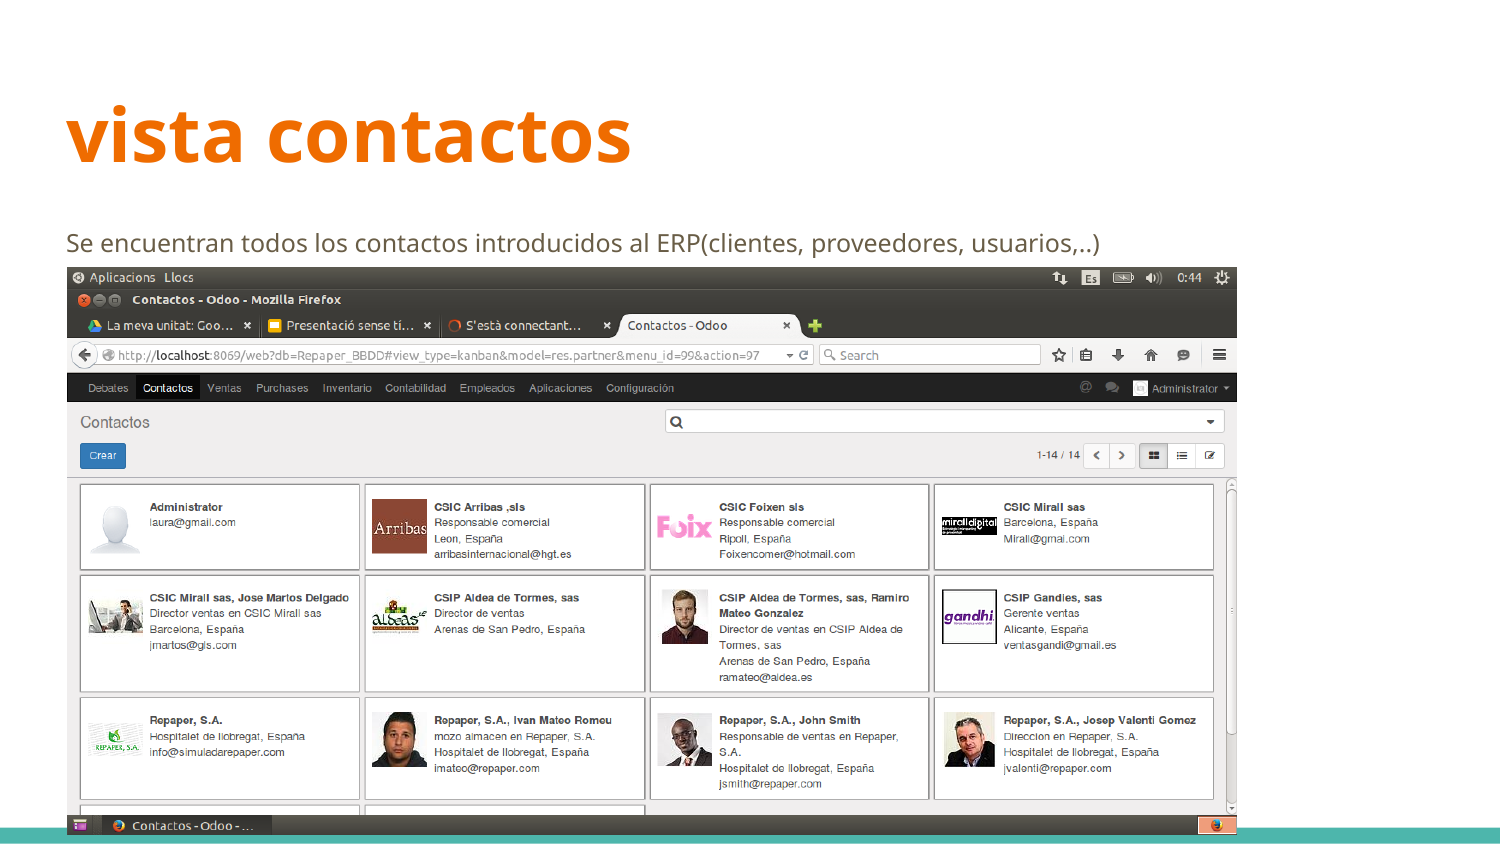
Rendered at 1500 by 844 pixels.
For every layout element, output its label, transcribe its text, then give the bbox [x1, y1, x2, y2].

list Se encuentran todos los contactos introducidos al ERP(clientes, proveedores, usuarios,..) [51, 207, 1449, 750]
picture [67, 267, 1237, 835]
title vista contactos [51, 72, 1449, 189]
